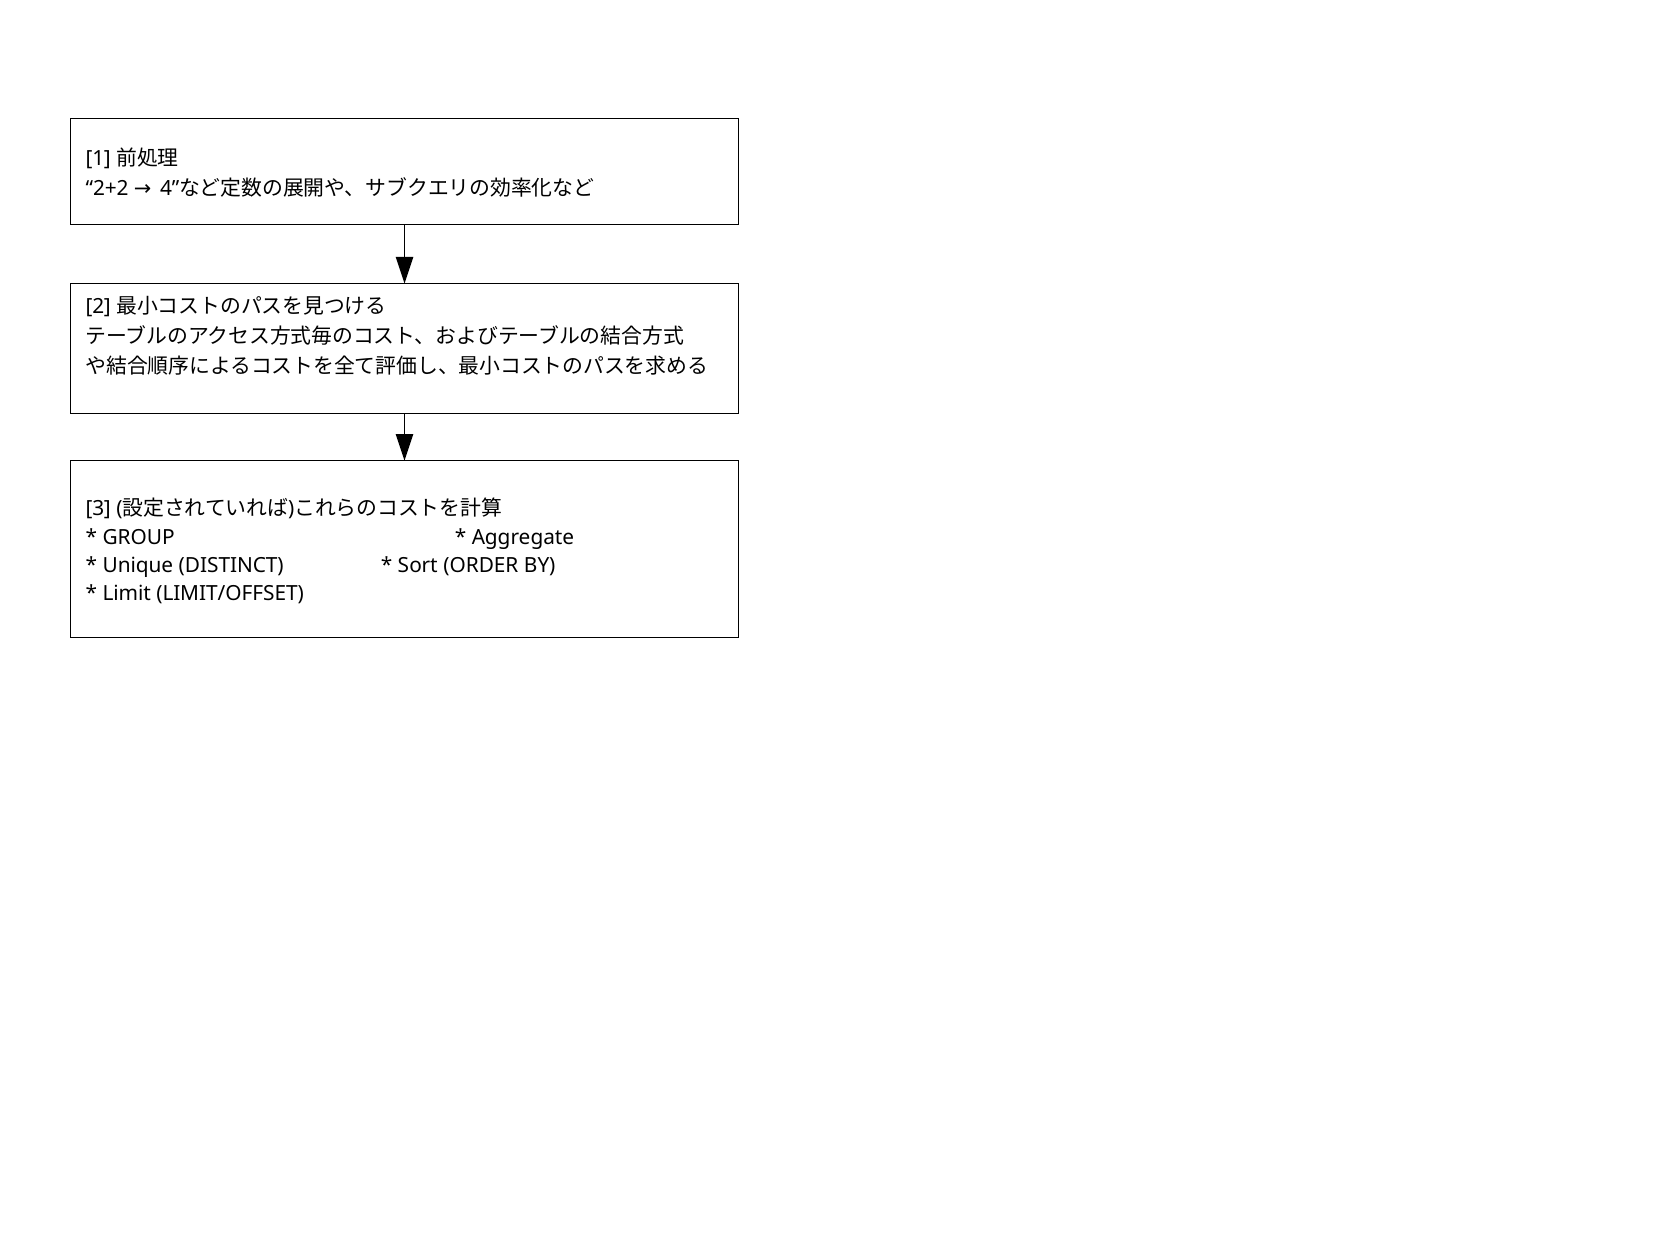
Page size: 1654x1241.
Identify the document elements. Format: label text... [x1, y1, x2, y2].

text_box [2] 最小コストのパスを見つける テーブルのアクセス方式毎のコスト、およびテーブルの結合方式 や結合順序によるコストを全て評価し、最小コストのパスを求める [70, 283, 739, 414]
text_box [3] (設定されていれば)これらのコストを計算 * GROUP * Aggregate * Unique (DISTINCT) * Sort (ORDER BY) * Limit (LIMIT/OFFSET) [70, 460, 739, 638]
text_box [1] 前処理 “2+2 → 4”など定数の展開や、サブクエリの効率化など [70, 118, 739, 225]
